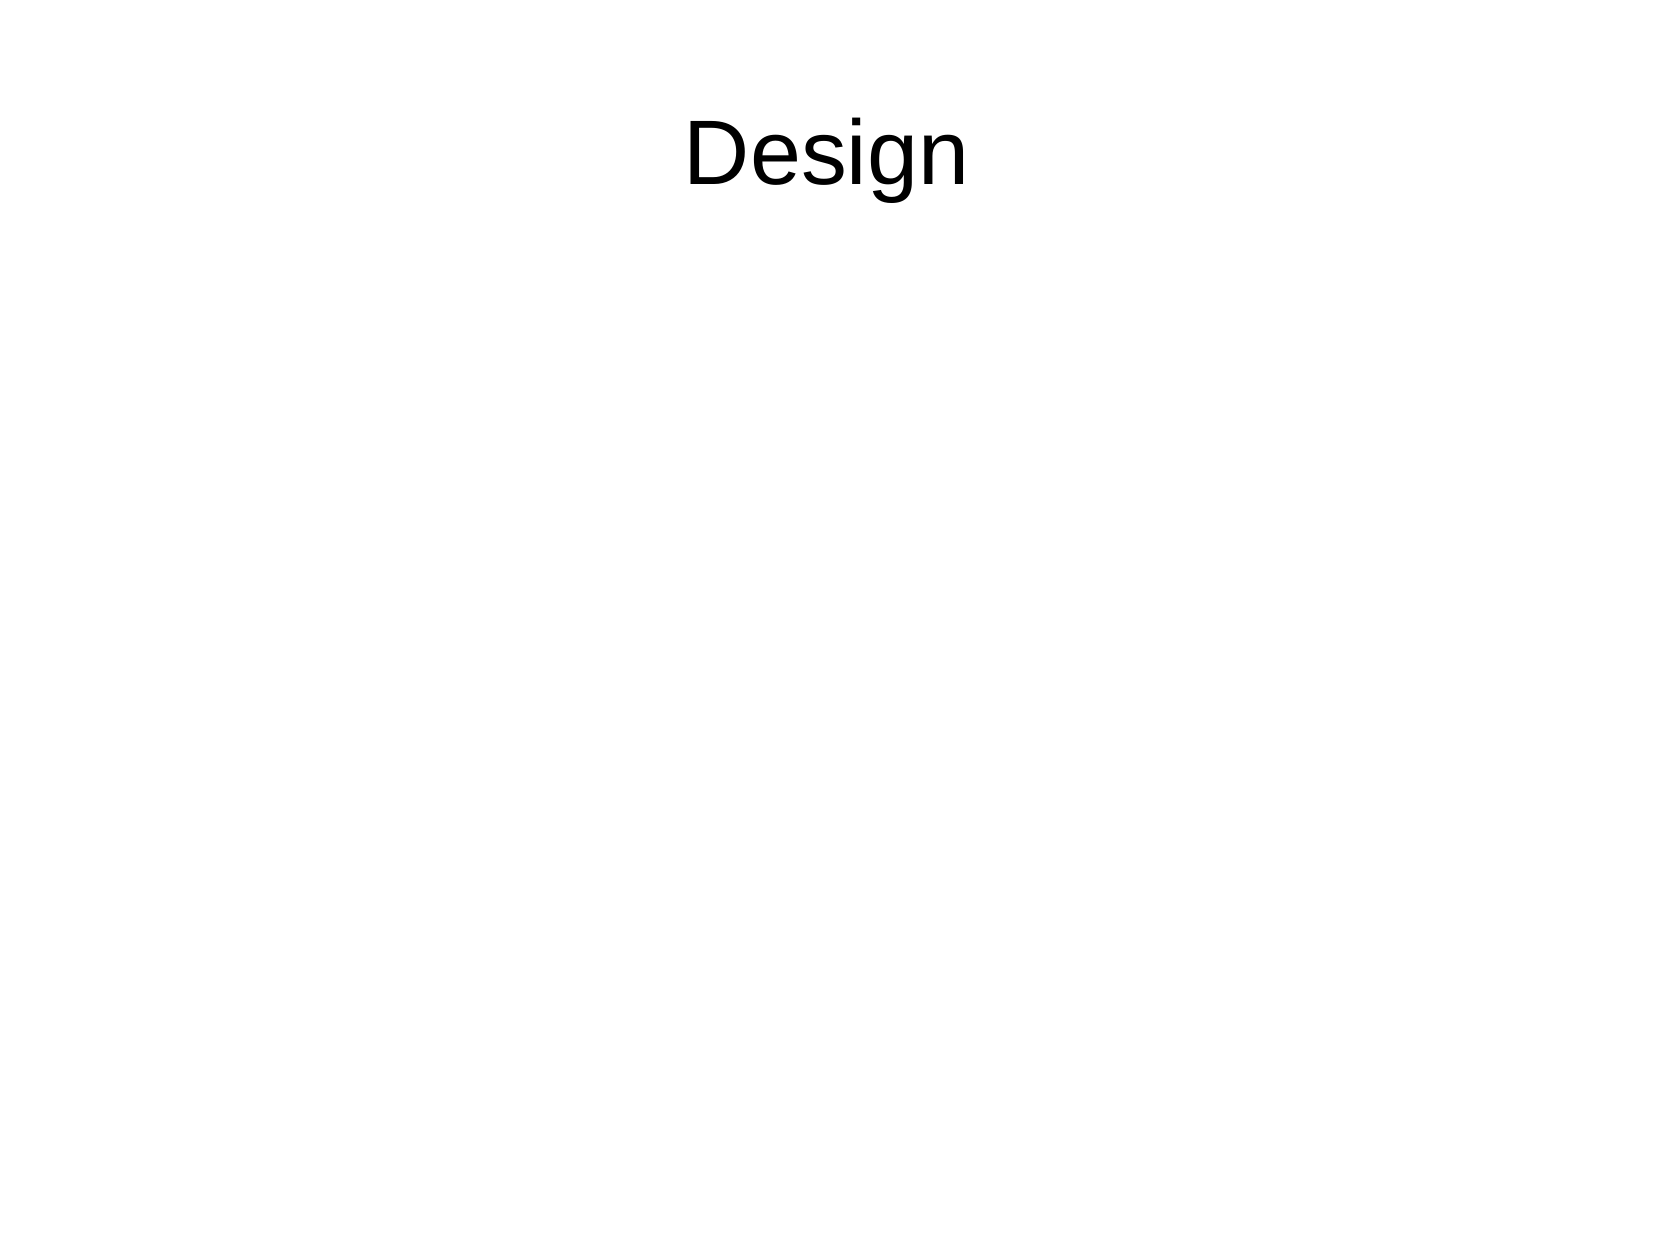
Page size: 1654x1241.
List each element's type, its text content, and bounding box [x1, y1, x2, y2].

title Design [82, 49, 1571, 257]
